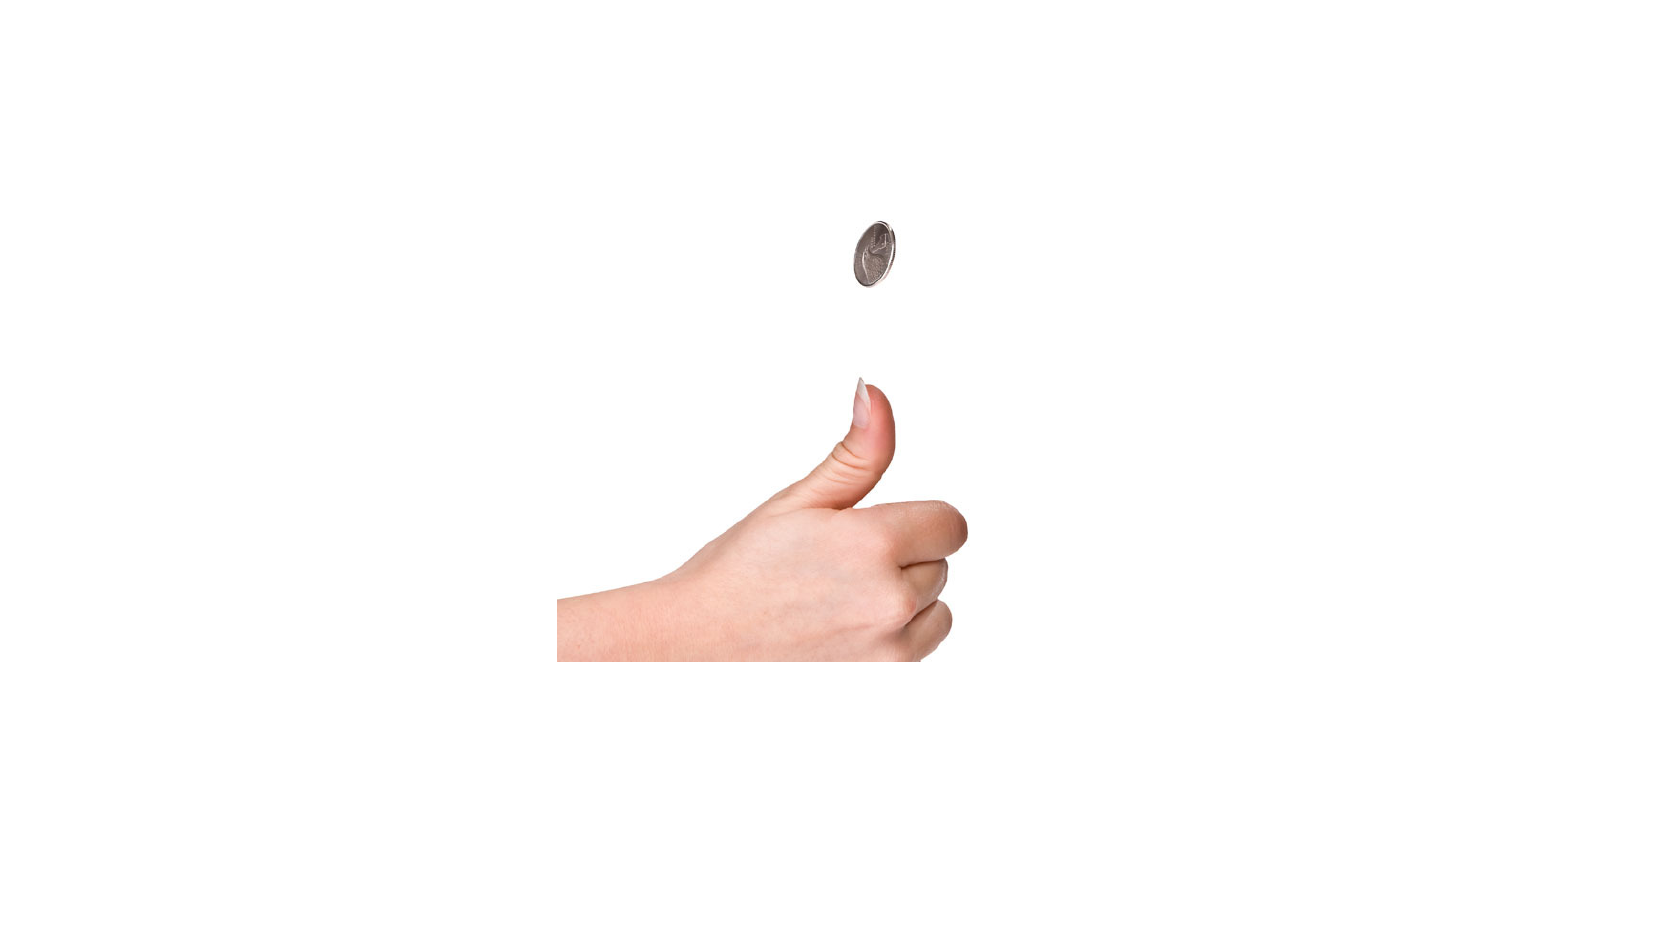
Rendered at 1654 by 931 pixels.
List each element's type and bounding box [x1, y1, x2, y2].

picture [557, 219, 1149, 663]
